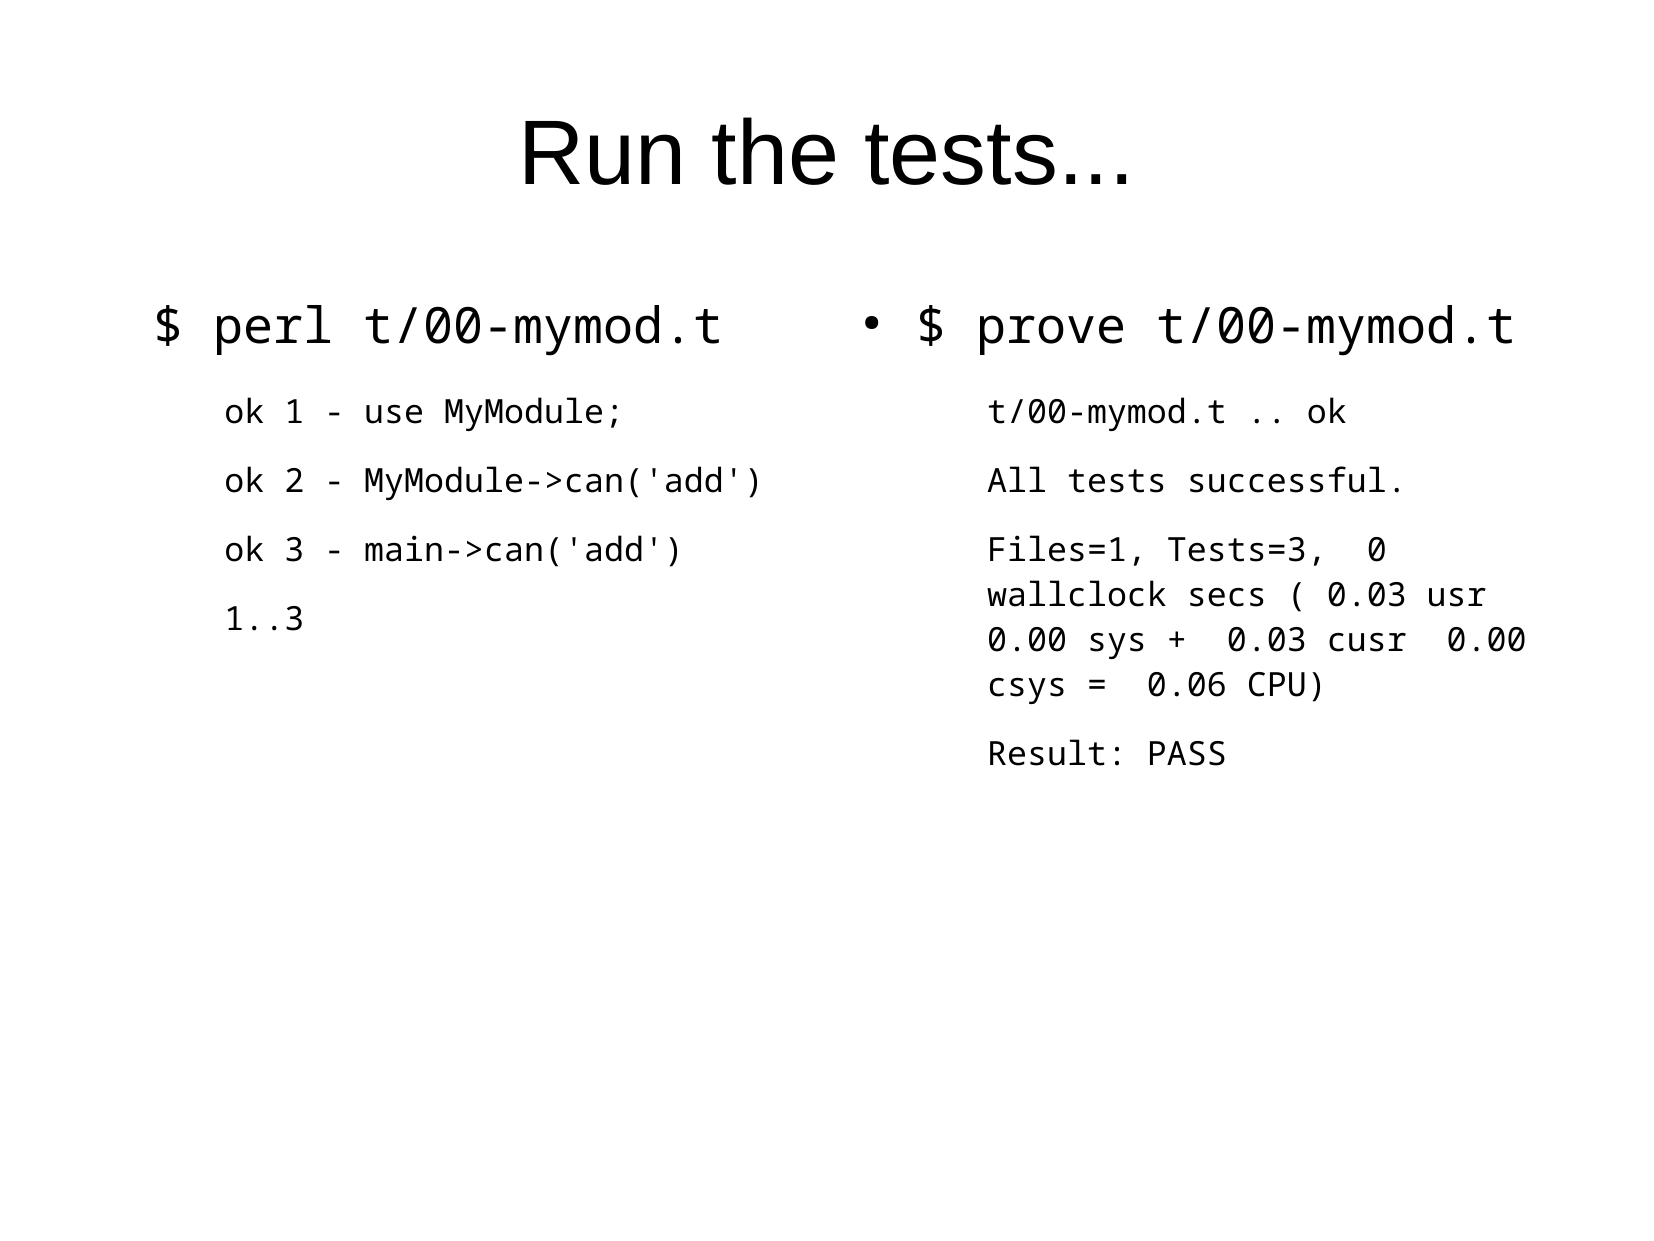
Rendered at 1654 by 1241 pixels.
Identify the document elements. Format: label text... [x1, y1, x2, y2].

title Run the tests... [82, 49, 1571, 257]
list $ prove t/00-mymod.t t/00-mymod.t .. ok All tests successful. Files=1, Tests=3, 0 wallclock secs ( 0.03 usr 0.00 sys + 0.03 cusr 0.00 csys = 0.06 CPU) Result: PASS [845, 290, 1572, 1010]
list $ perl t/00-mymod.t ok 1 - use MyModule; ok 2 - MyModule->can('add') ok 3 - main->can('add') 1..3 [82, 290, 809, 1010]
